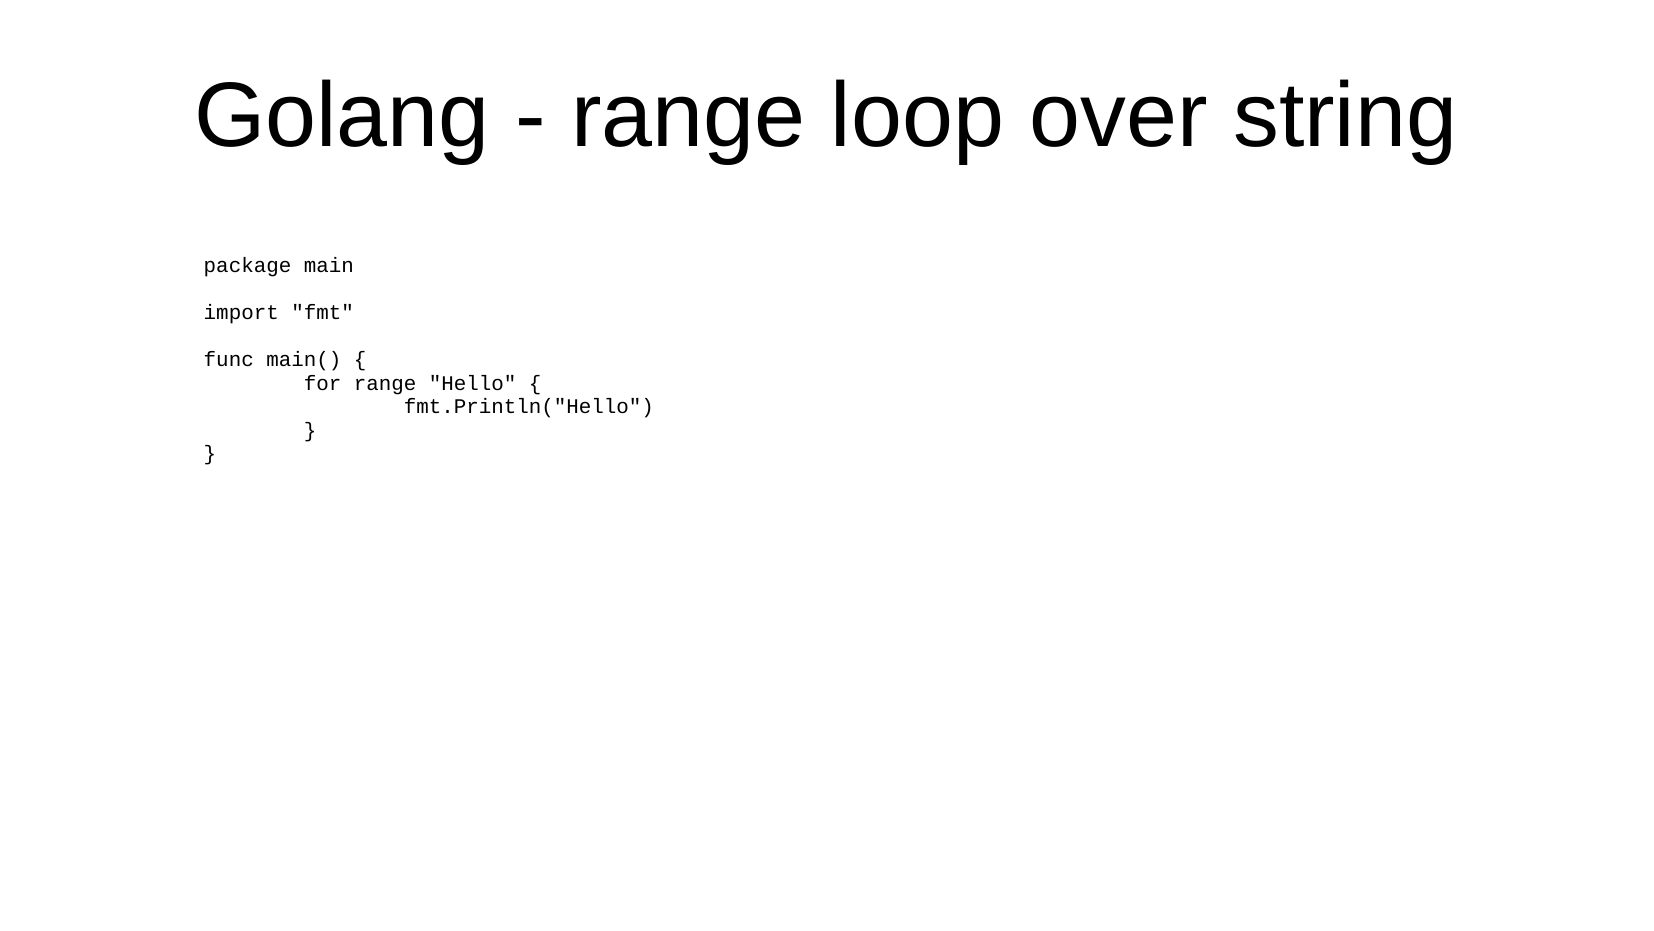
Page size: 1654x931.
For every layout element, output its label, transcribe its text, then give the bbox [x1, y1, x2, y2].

title Golang - range loop over string [82, 37, 1571, 193]
text_box package main import "fmt" func main() { for range "Hello" { fmt.Println("Hello") } } [188, 248, 1072, 581]
